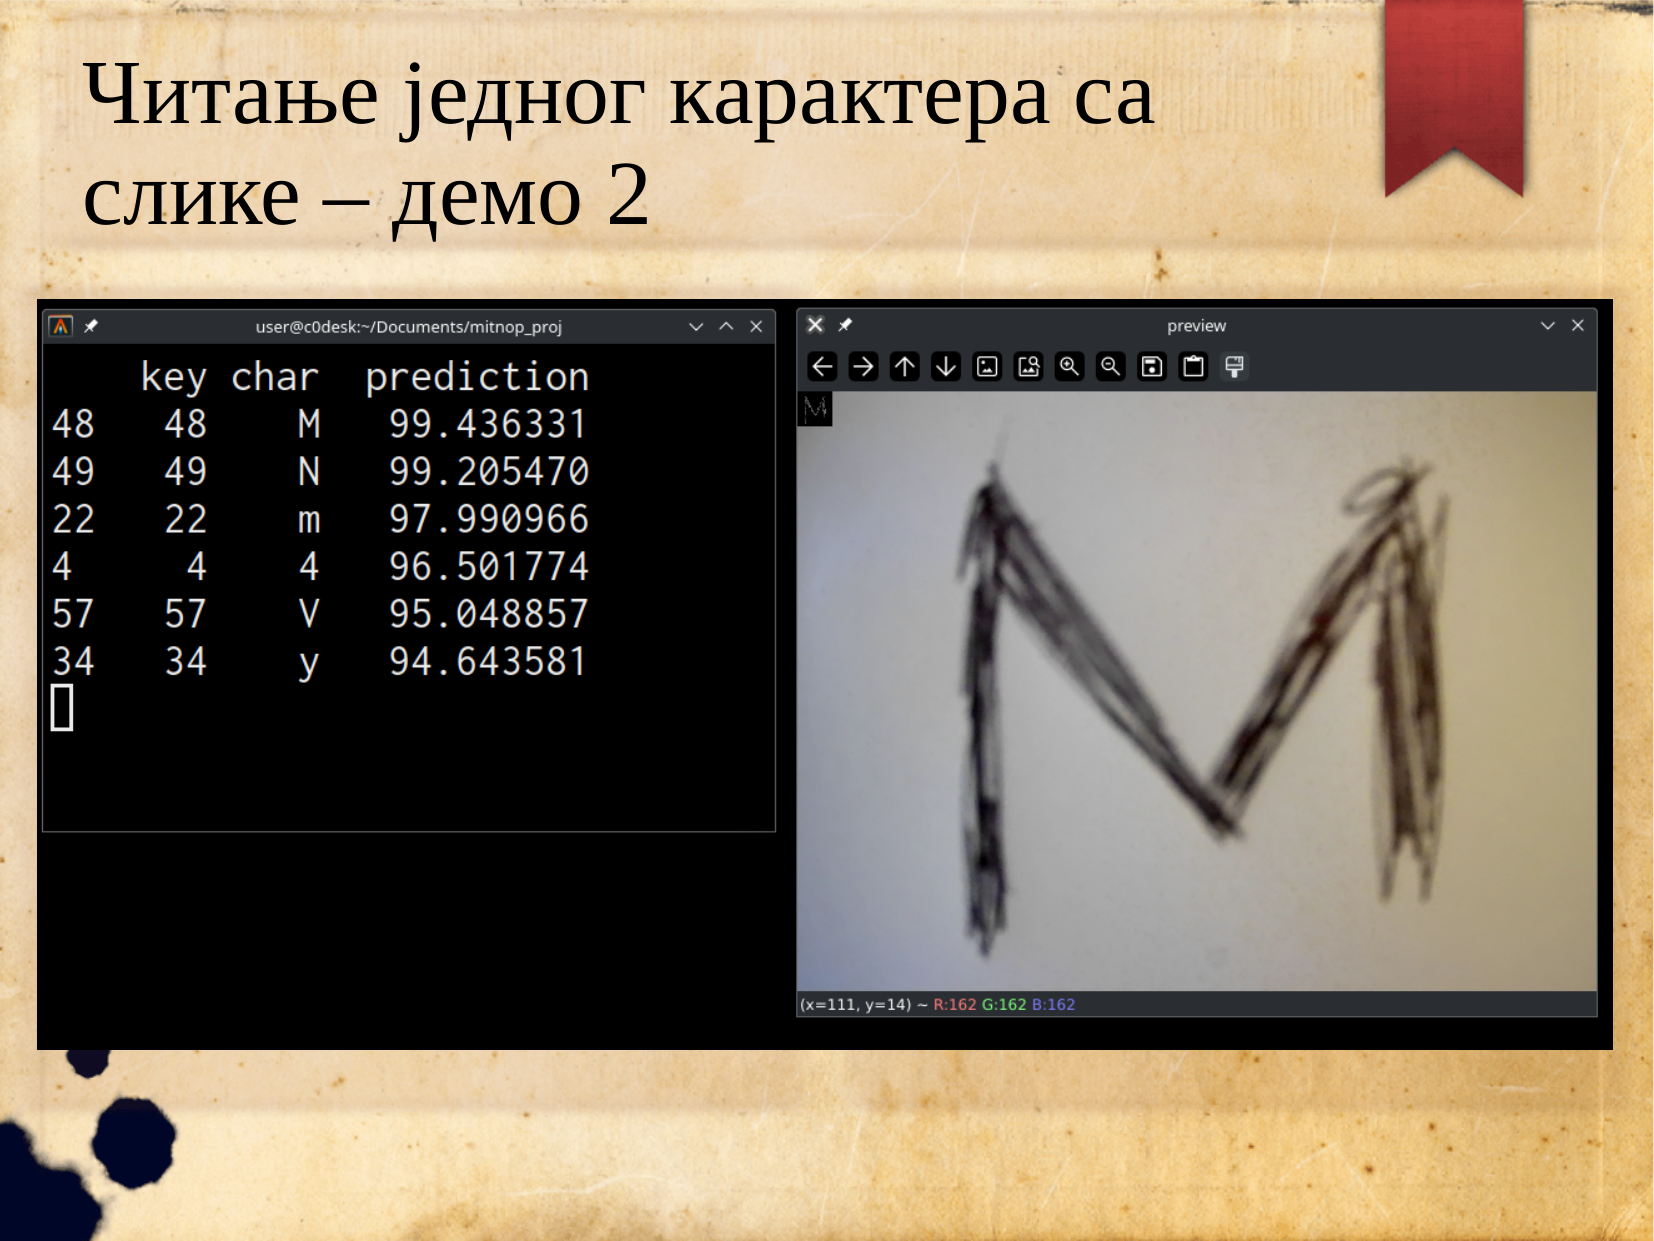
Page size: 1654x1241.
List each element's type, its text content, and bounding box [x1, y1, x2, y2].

picture [0, 0, 1654, 1241]
title Читање једног карактера са слике – демо 2 [82, 41, 1201, 245]
